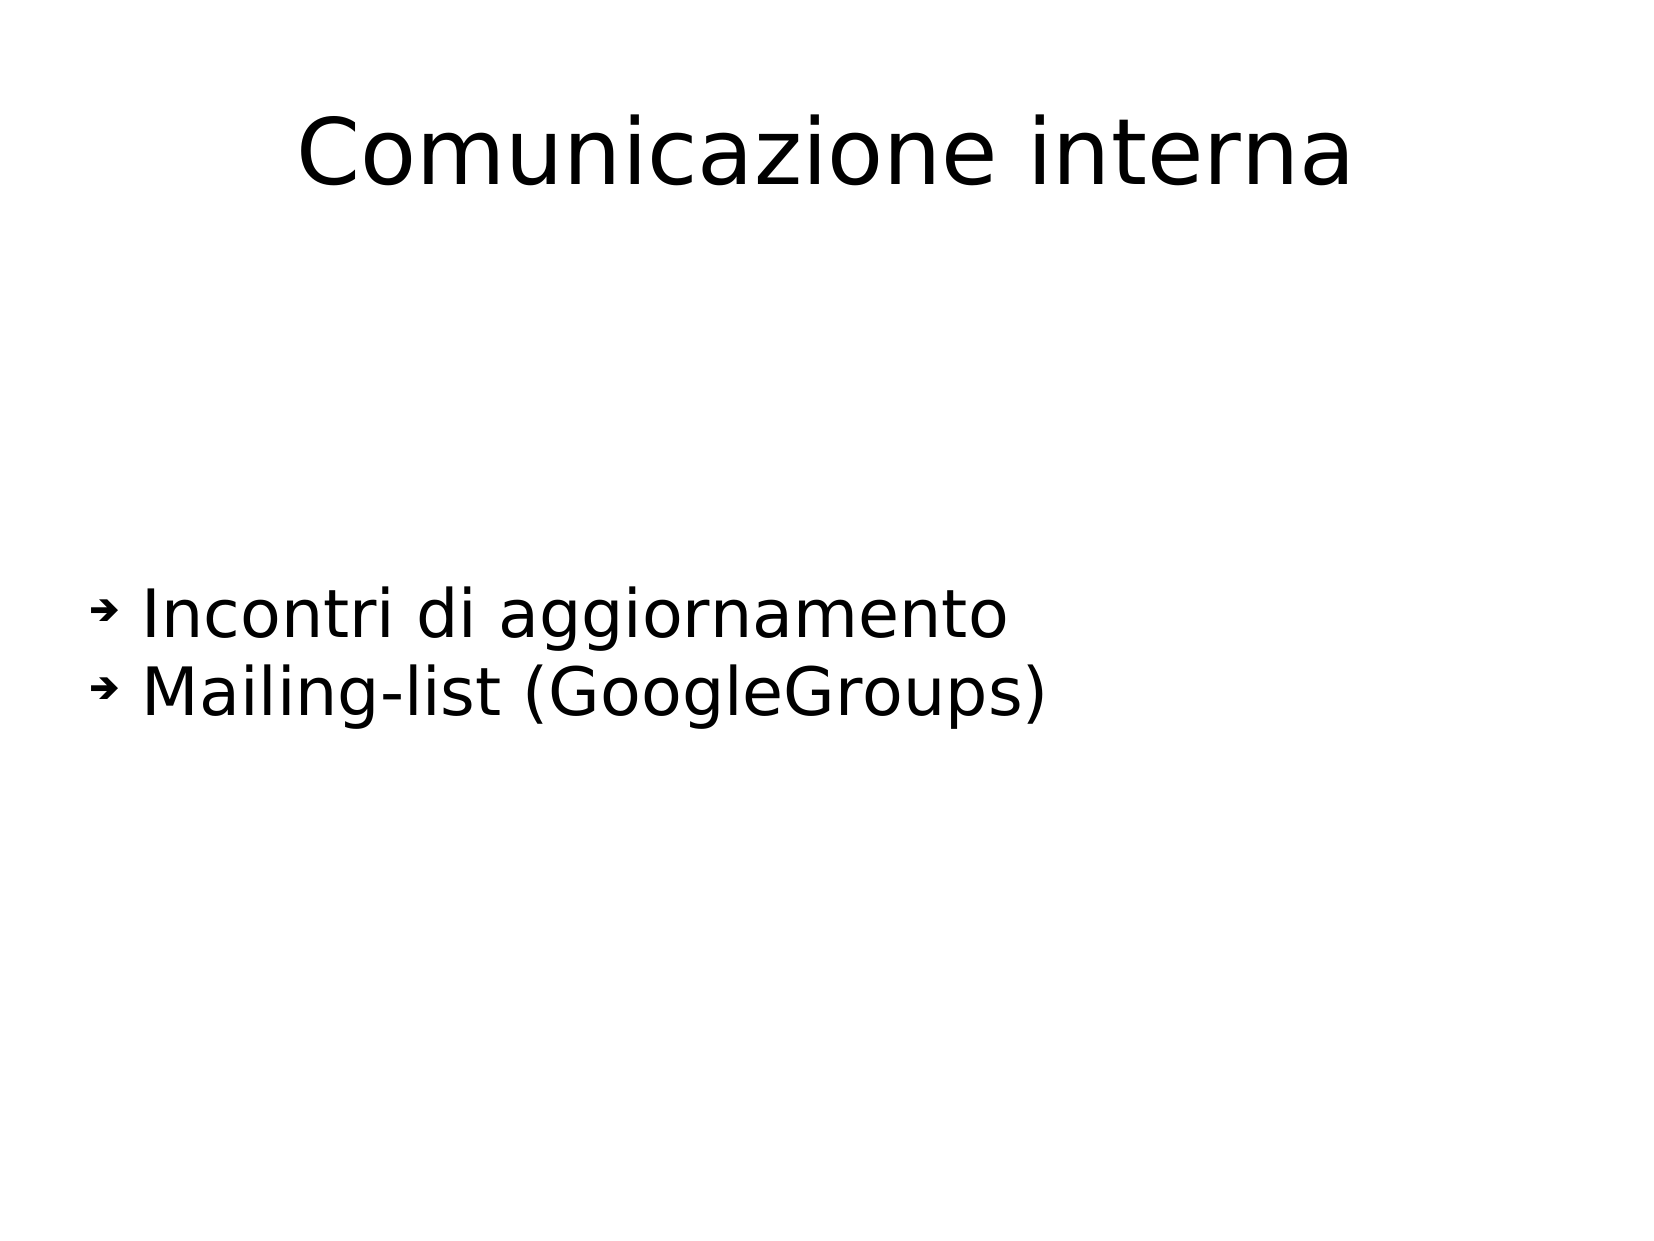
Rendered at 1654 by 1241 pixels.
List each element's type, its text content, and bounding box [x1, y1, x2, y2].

title Comunicazione interna [82, 49, 1571, 257]
subtitle Incontri di aggiornamento Mailing-list (GoogleGroups) [88, 244, 1577, 1063]
